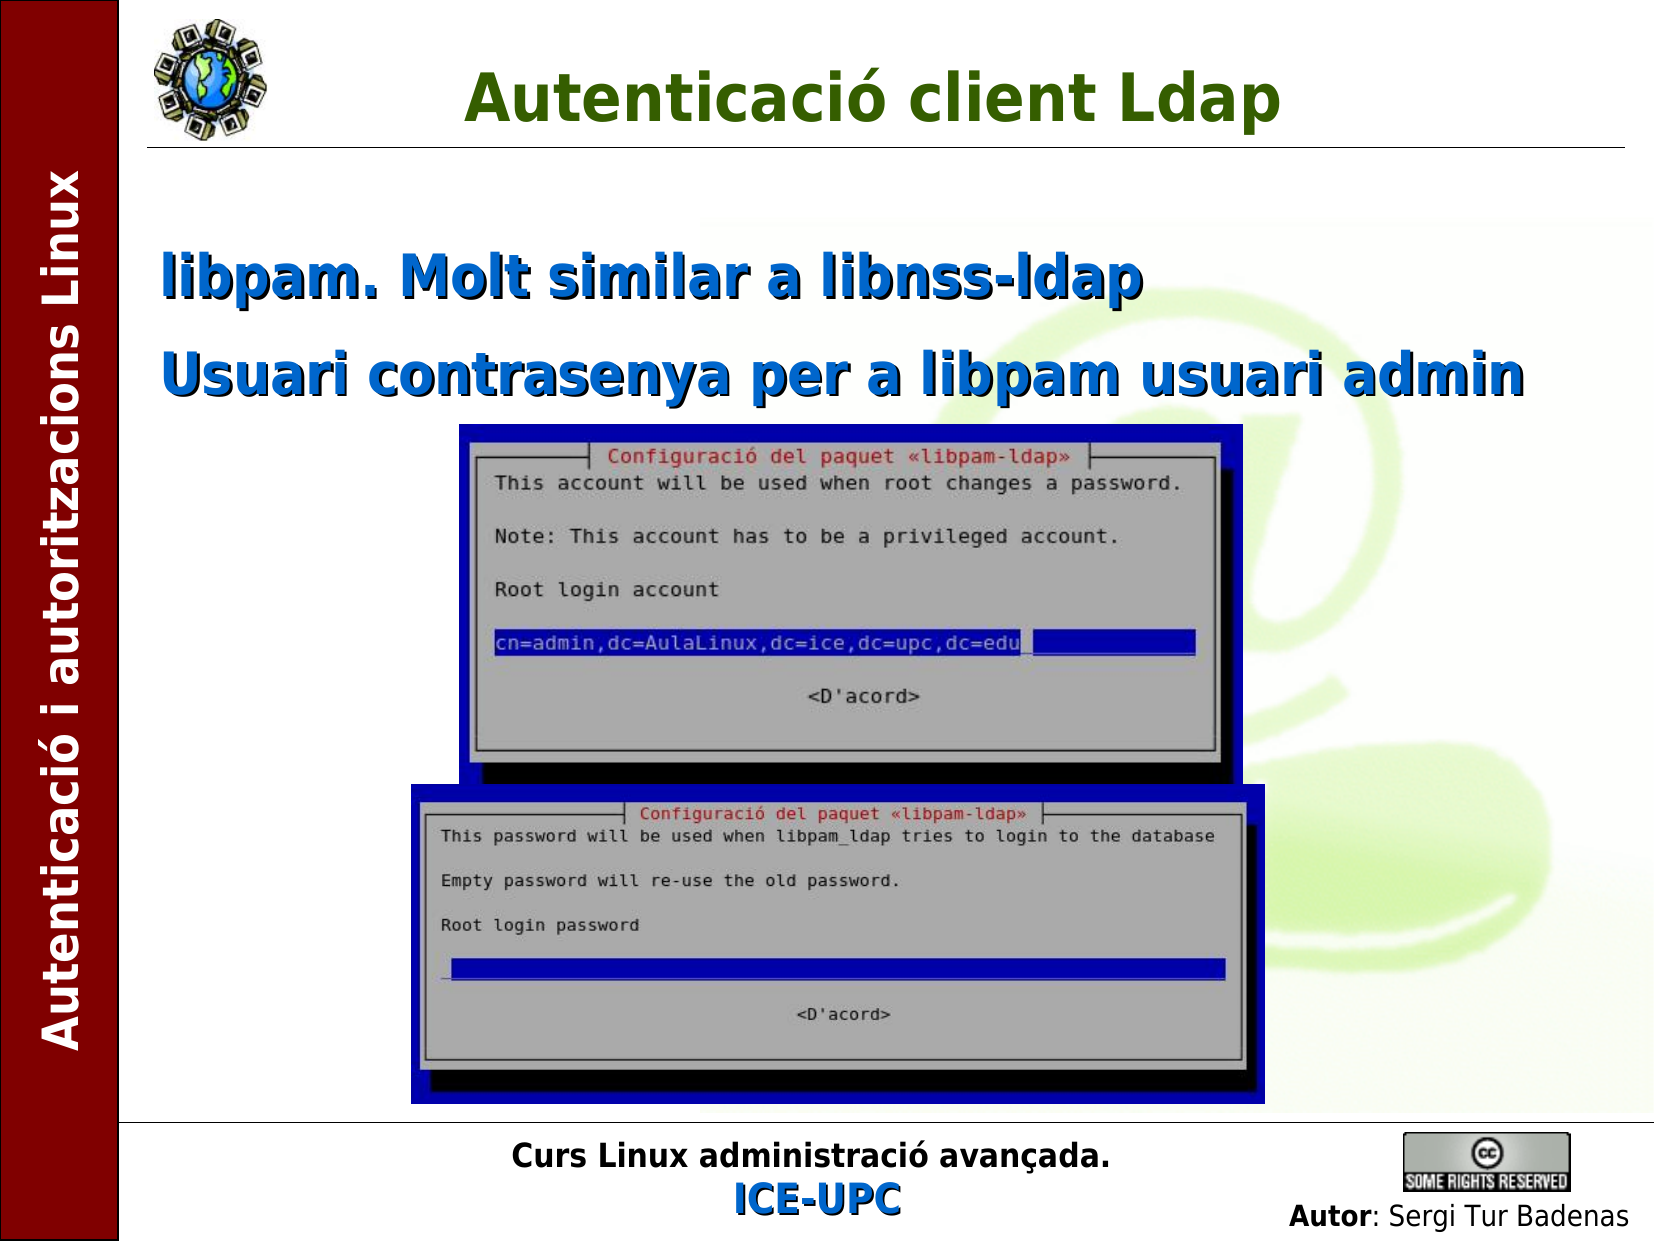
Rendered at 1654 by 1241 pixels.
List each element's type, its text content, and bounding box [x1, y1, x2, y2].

picture [154, 19, 268, 56]
picture [1403, 1132, 1571, 1192]
list libpam. Molt similar a libnss-ldap Usuari contrasenya per a libpam usuari admin [141, 242, 1630, 1078]
title Autenticació client Ldap [129, 56, 1619, 141]
picture [411, 217, 1654, 1113]
